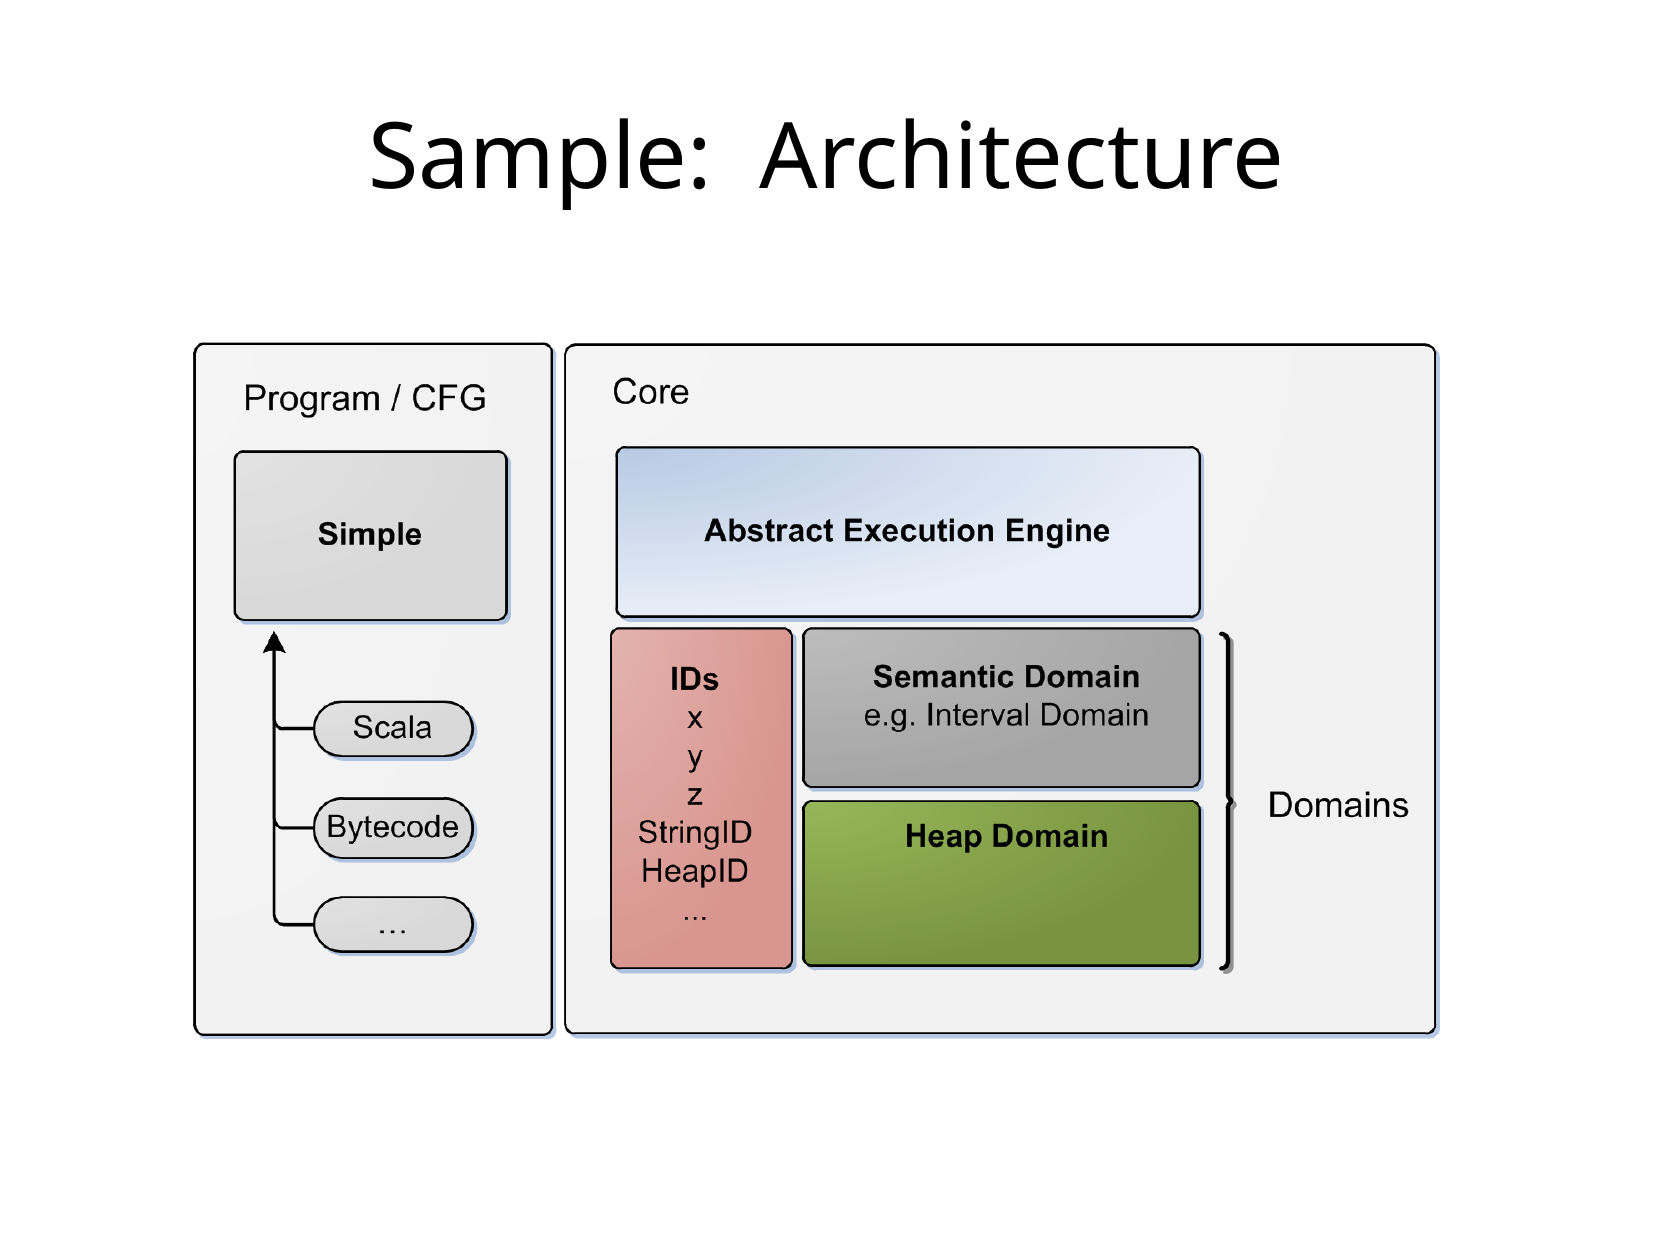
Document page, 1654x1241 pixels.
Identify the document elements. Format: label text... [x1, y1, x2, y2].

title Sample: Architecture [82, 49, 1571, 257]
picture [193, 337, 1440, 1044]
